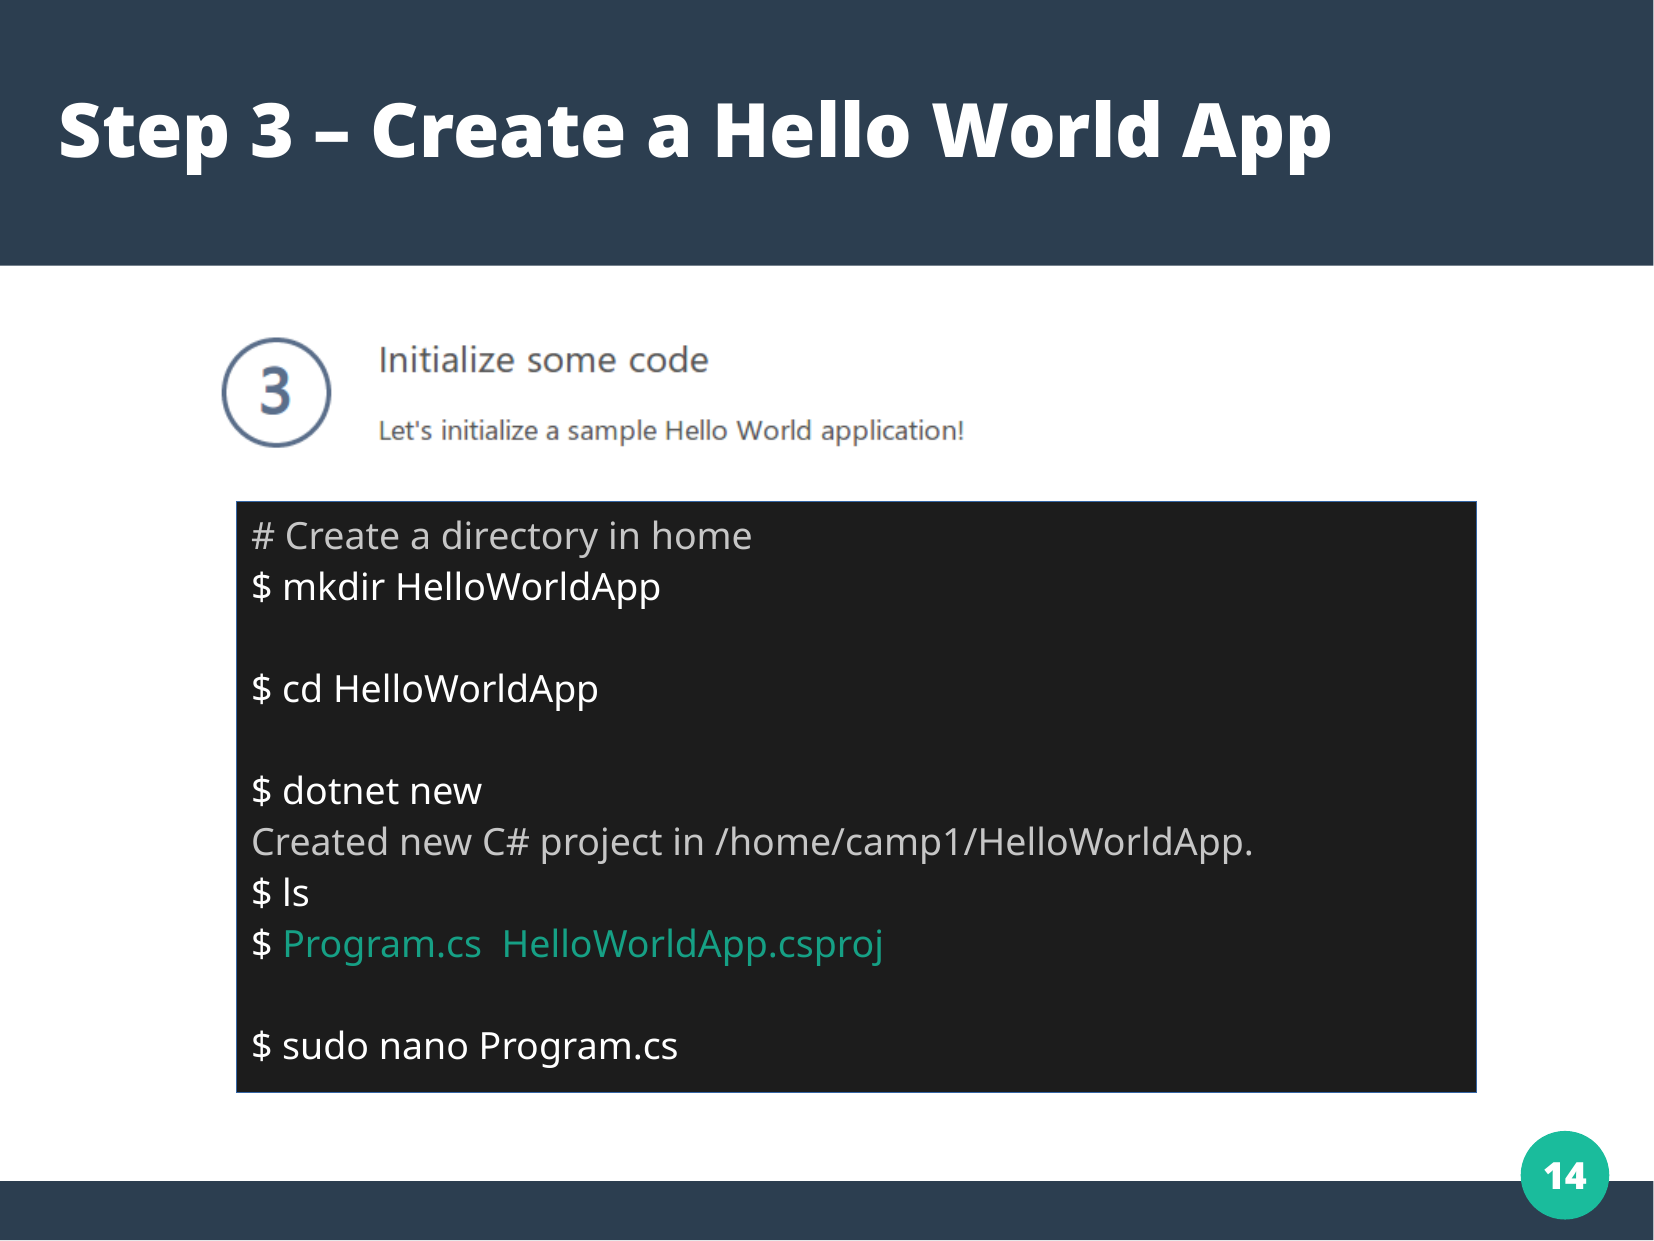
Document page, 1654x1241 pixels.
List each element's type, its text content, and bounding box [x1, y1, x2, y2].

text_box # Create a directory in home $ mkdir HelloWorldApp $ cd HelloWorldApp $ dotnet new Created new C# project in /home/camp1/HelloWorldApp. $ ls $ Program.cs HelloWorldApp.csproj $ sudo nano Program.cs [236, 501, 1477, 1093]
picture [197, 300, 1442, 522]
title Step 3 – Create a Hello World App [59, 49, 1595, 207]
